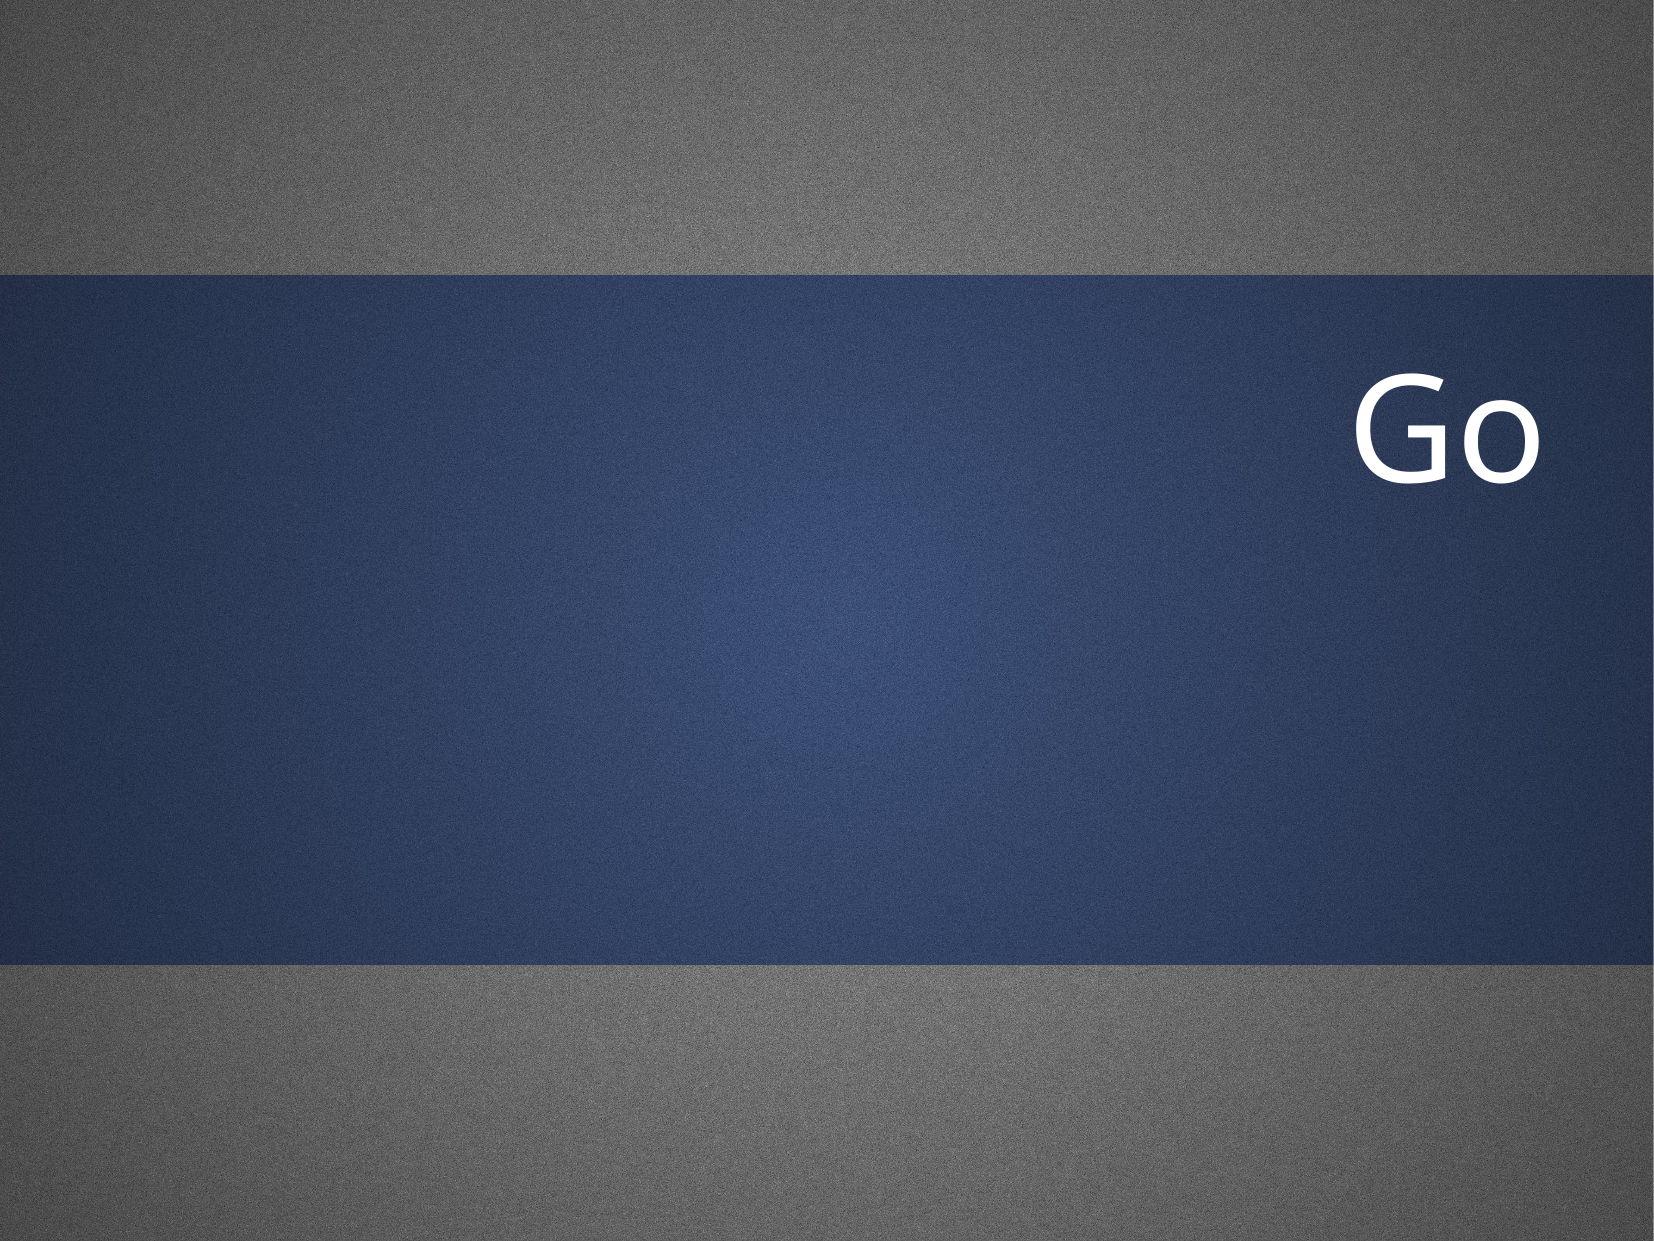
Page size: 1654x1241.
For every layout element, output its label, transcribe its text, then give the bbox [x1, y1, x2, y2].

picture [0, 0, 1654, 1241]
text_box Go [447, 315, 1562, 654]
